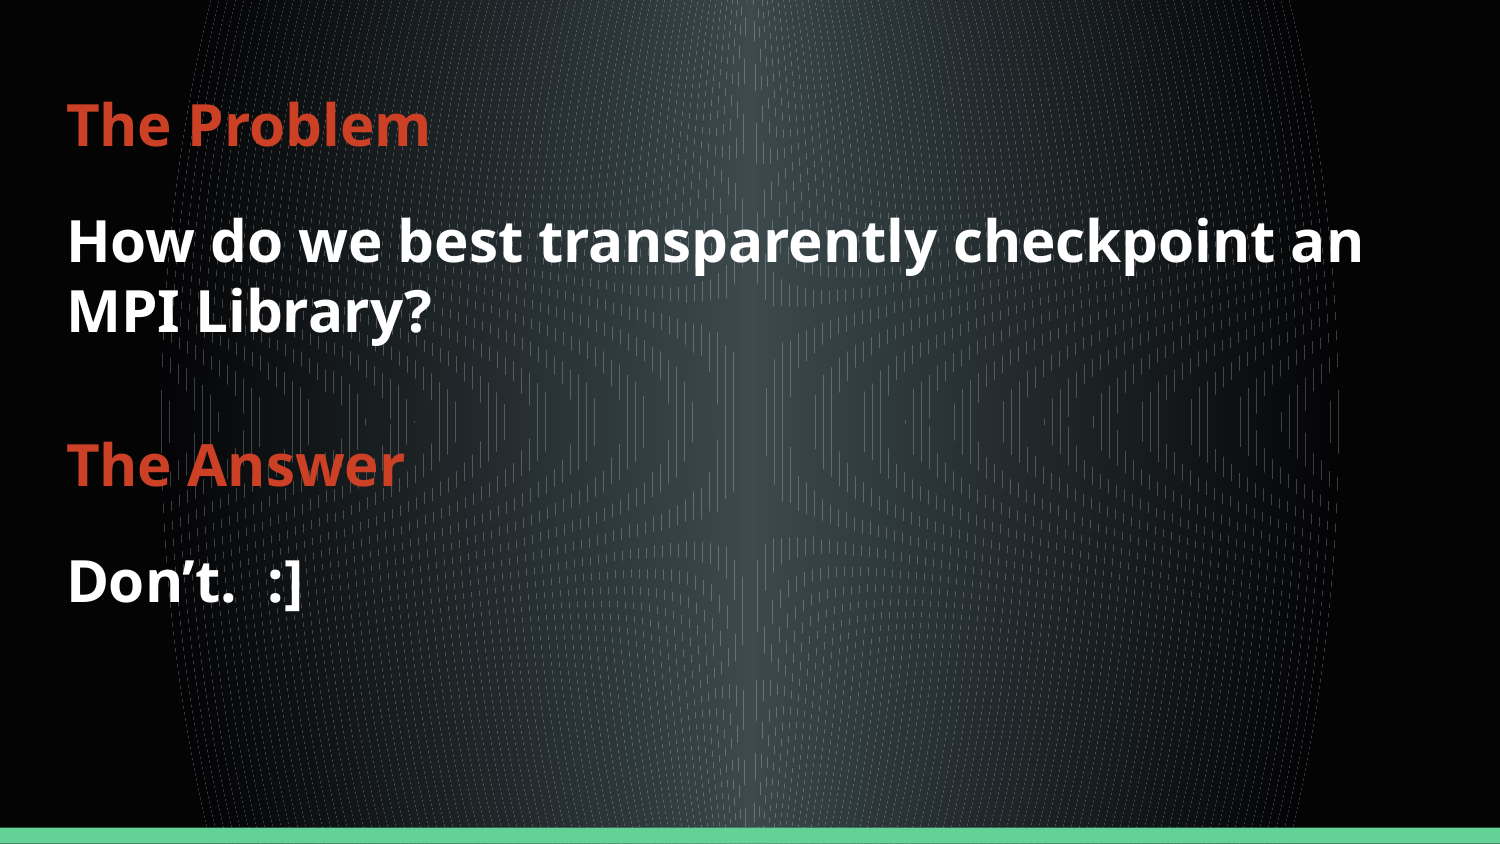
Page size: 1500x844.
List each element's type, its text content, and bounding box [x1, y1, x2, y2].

title The Problem [51, 72, 1449, 167]
list How do we best transparently checkpoint an MPI Library? [51, 189, 1449, 412]
title The Answer [51, 412, 1449, 507]
list Don’t. :] [51, 528, 1449, 636]
